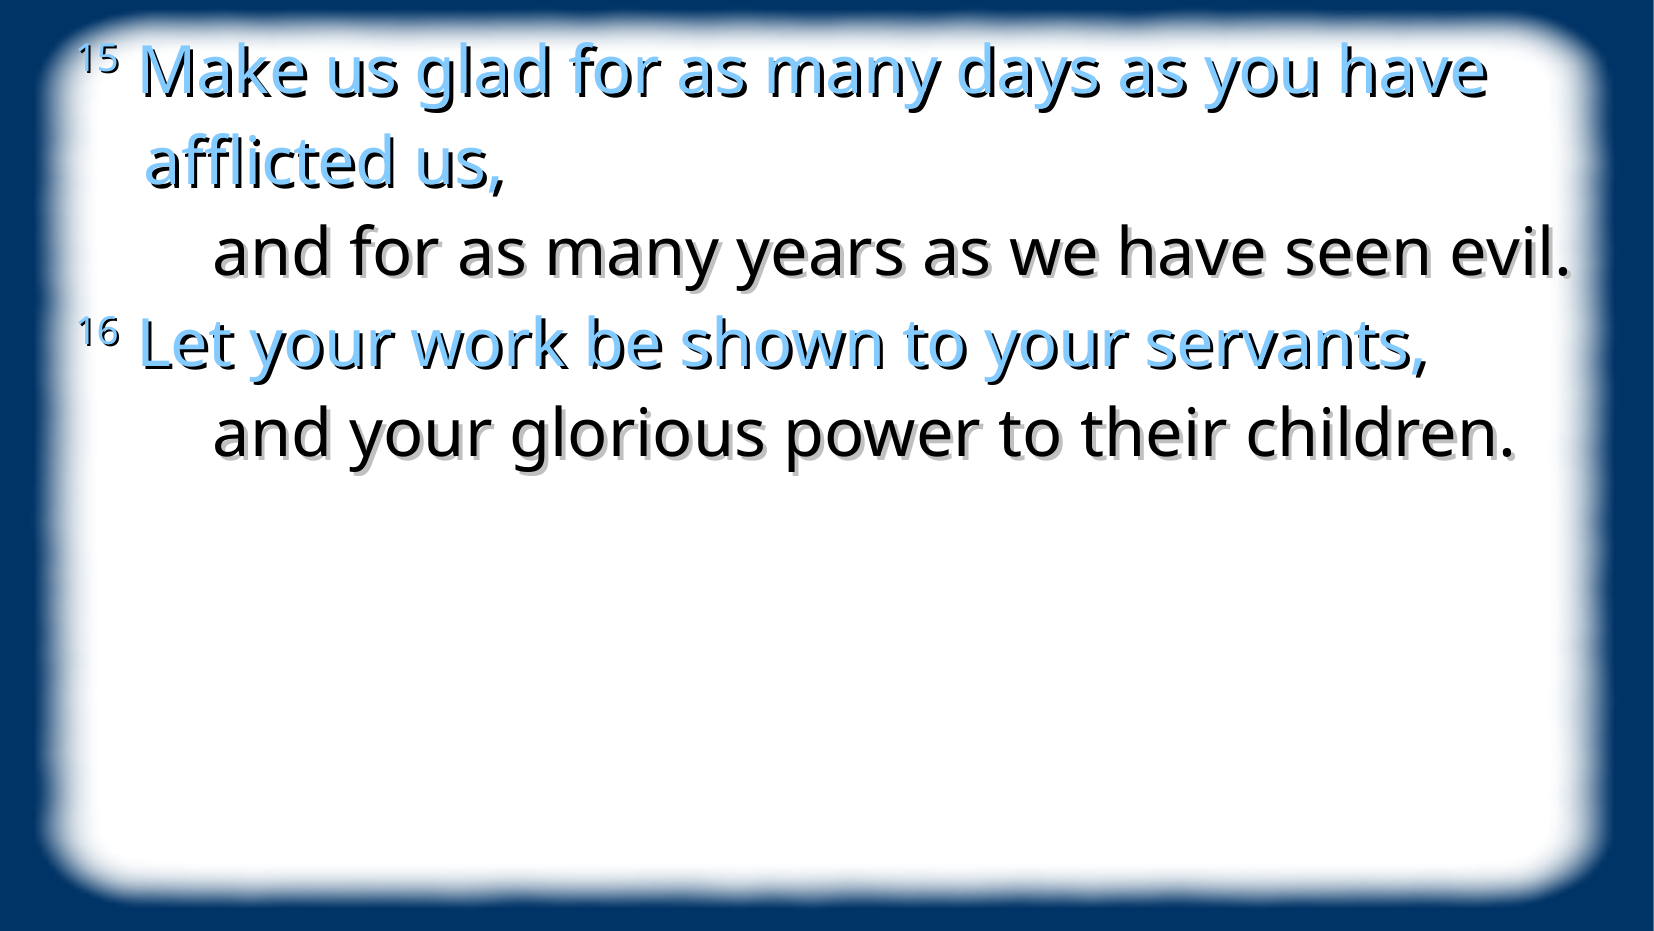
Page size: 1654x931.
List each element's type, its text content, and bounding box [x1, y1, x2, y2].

text_box 15 Make us glad for as many days as you have afflicted us, and for as many years as we have seen evil. 16 Let your work be shown to your servants, and your glorious power to their children. [60, 15, 1606, 474]
picture [0, 0, 1654, 931]
